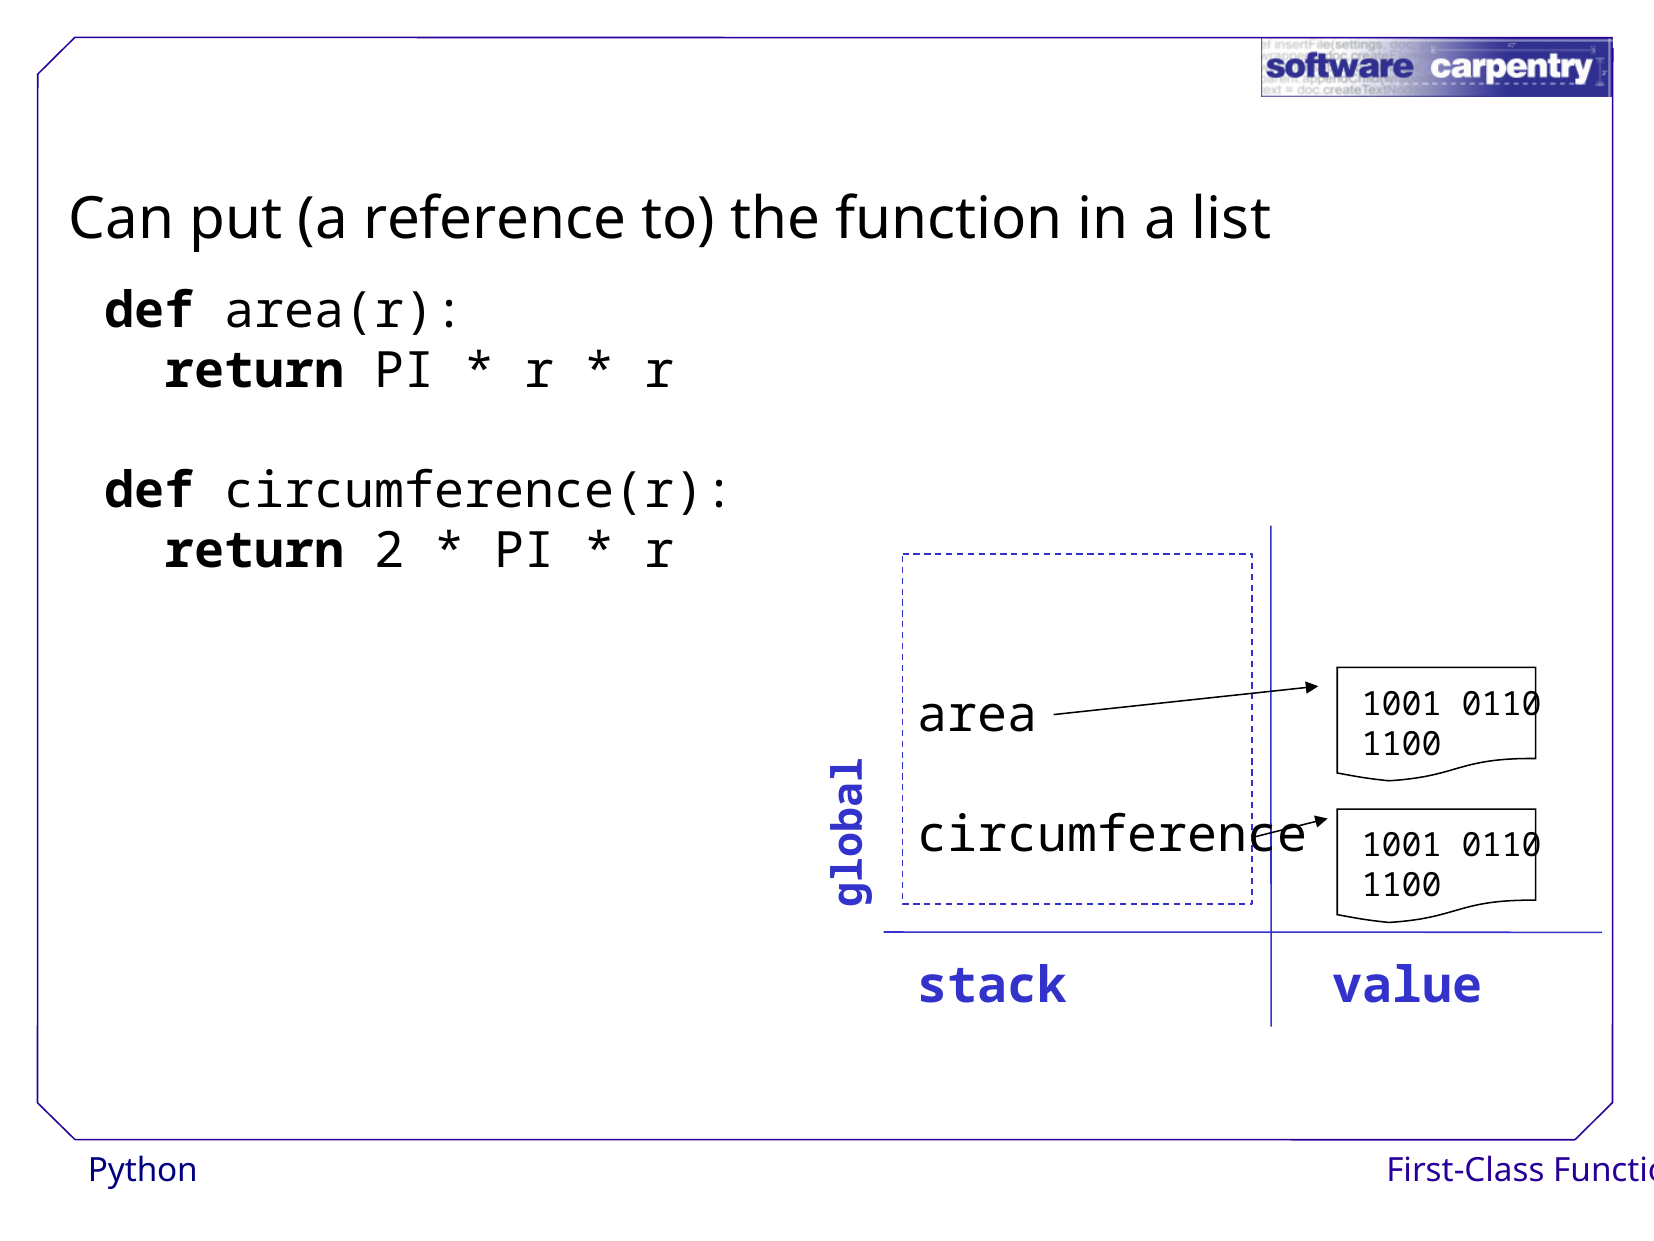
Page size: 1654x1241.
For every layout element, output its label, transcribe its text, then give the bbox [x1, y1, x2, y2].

text_box Can put (a reference to) the function in a list [54, 138, 1437, 259]
text_box area circumference [902, 553, 1253, 904]
text_box def area(r): return PI * r * r def circumference(r): return 2 * PI * r [89, 270, 865, 1065]
picture [1261, 39, 1613, 97]
text_box value [1318, 950, 1583, 1027]
text_box global [817, 761, 893, 923]
text_box 1001 0110 1100 [1346, 816, 1517, 916]
text_box 1001 0110 1100 [1346, 674, 1517, 774]
text_box stack [902, 950, 1168, 1027]
